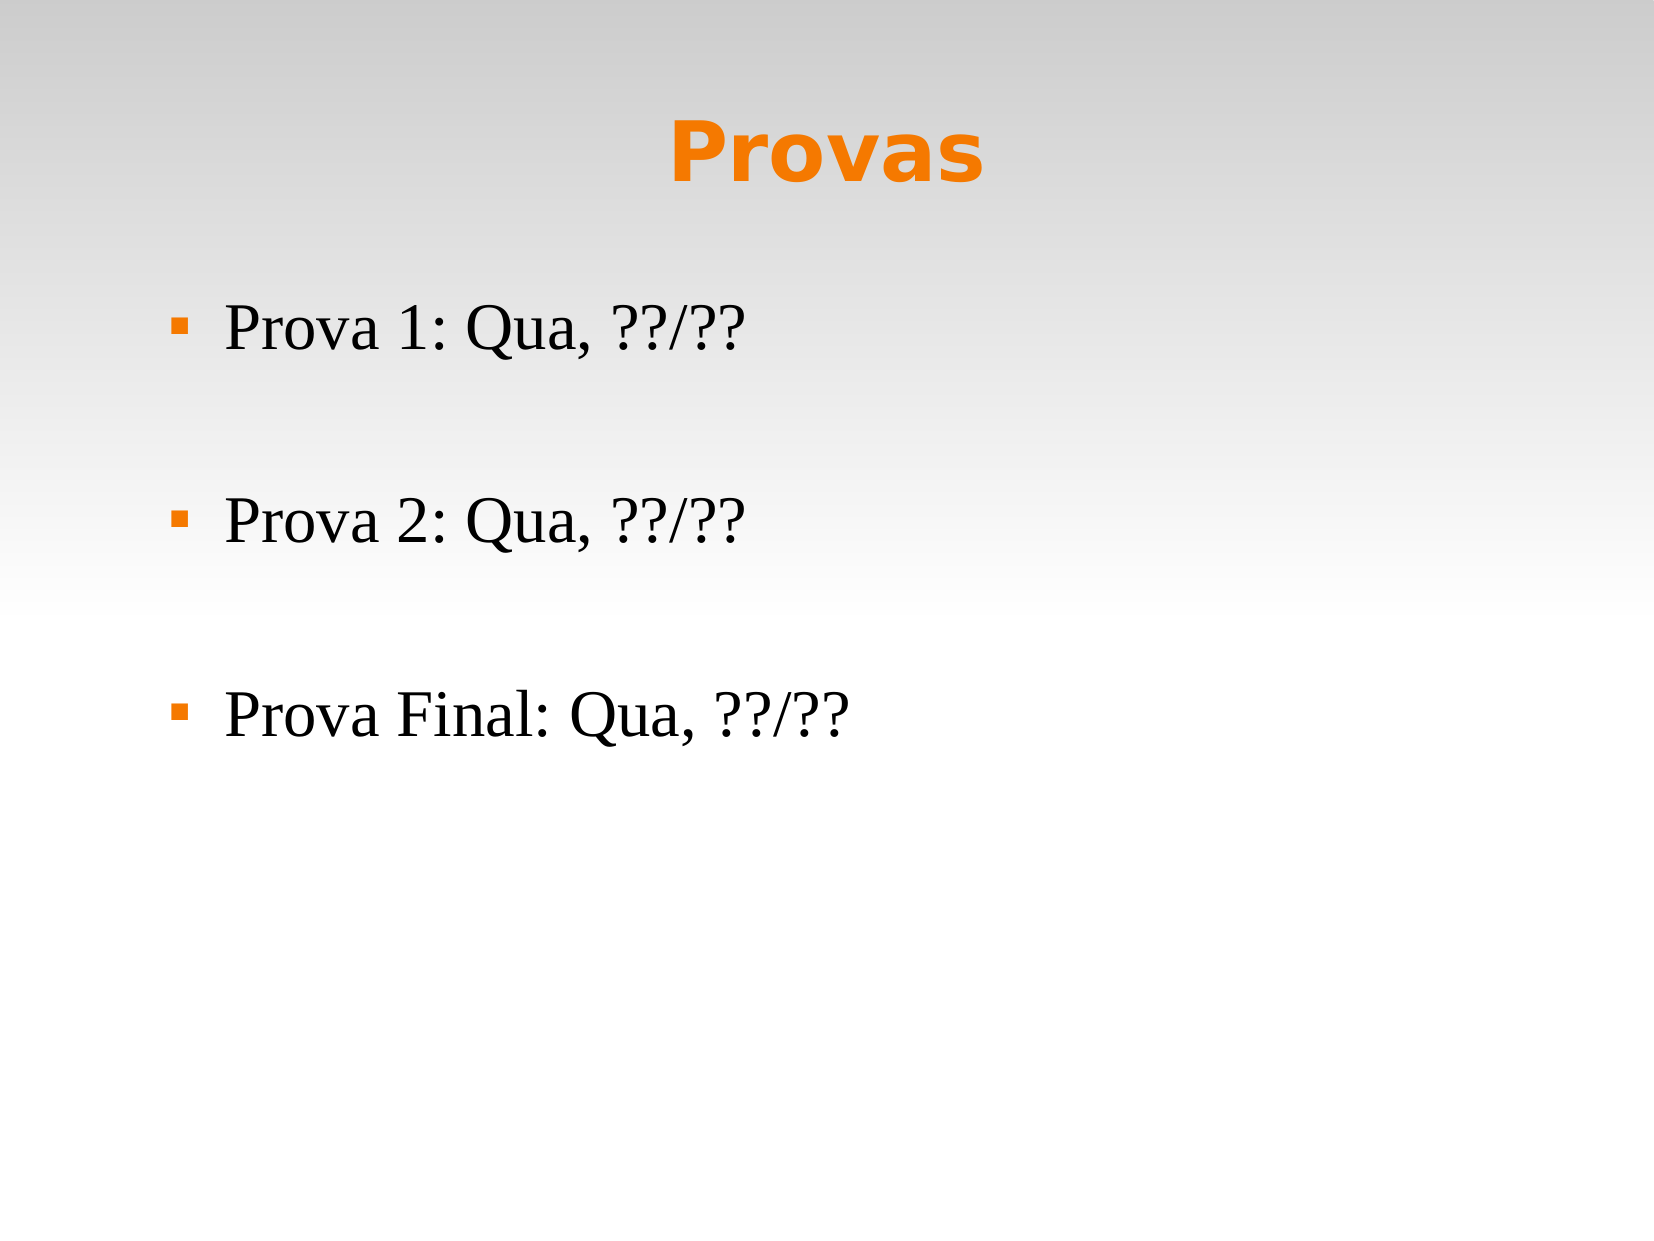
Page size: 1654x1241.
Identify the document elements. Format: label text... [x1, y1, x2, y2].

list Prova 1: Qua, ??/?? Prova 2: Qua, ??/?? Prova Final: Qua, ??/?? [82, 290, 1571, 1208]
title Provas [82, 49, 1571, 257]
